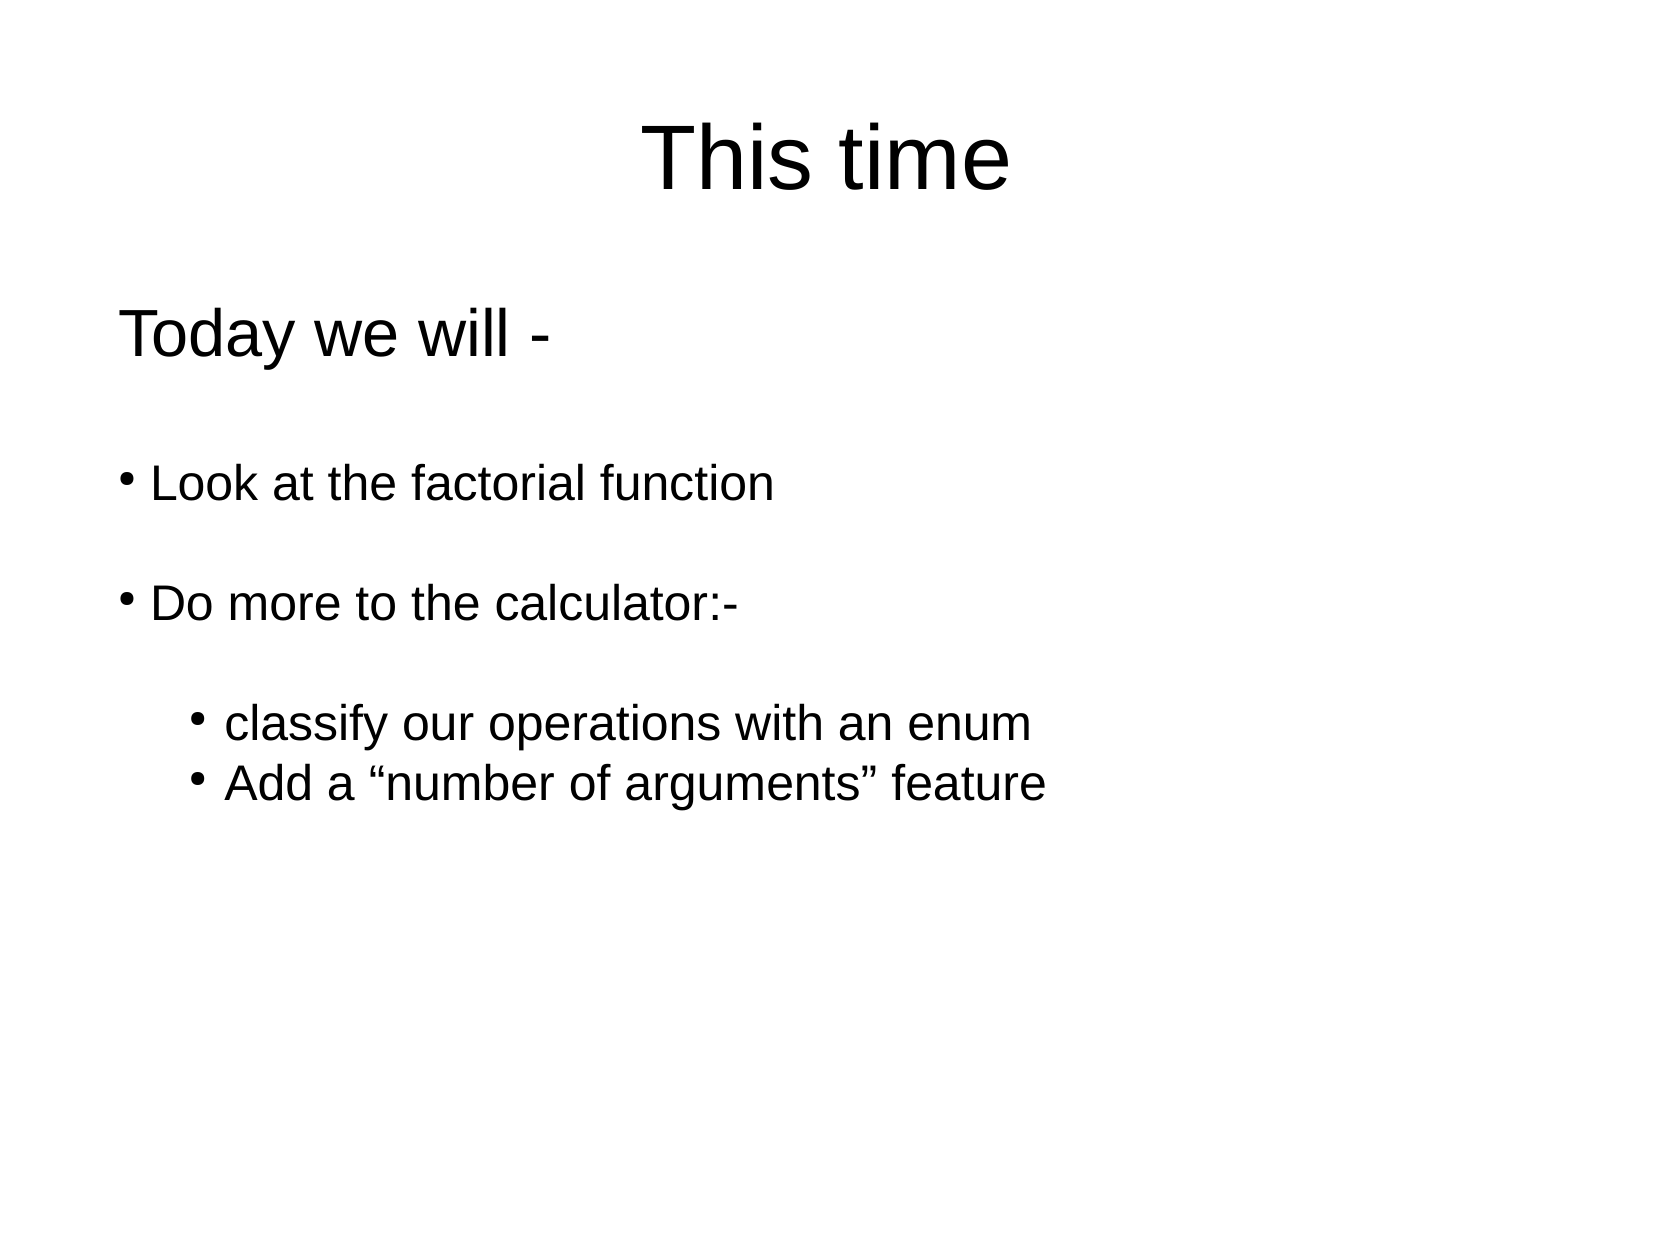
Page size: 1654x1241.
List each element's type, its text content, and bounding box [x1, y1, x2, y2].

title This time [82, 49, 1571, 257]
subtitle Today we will - Look at the factorial function Do more to the calculator:- classify our operations with an enum Add a “number of arguments” feature [118, 290, 1538, 1152]
